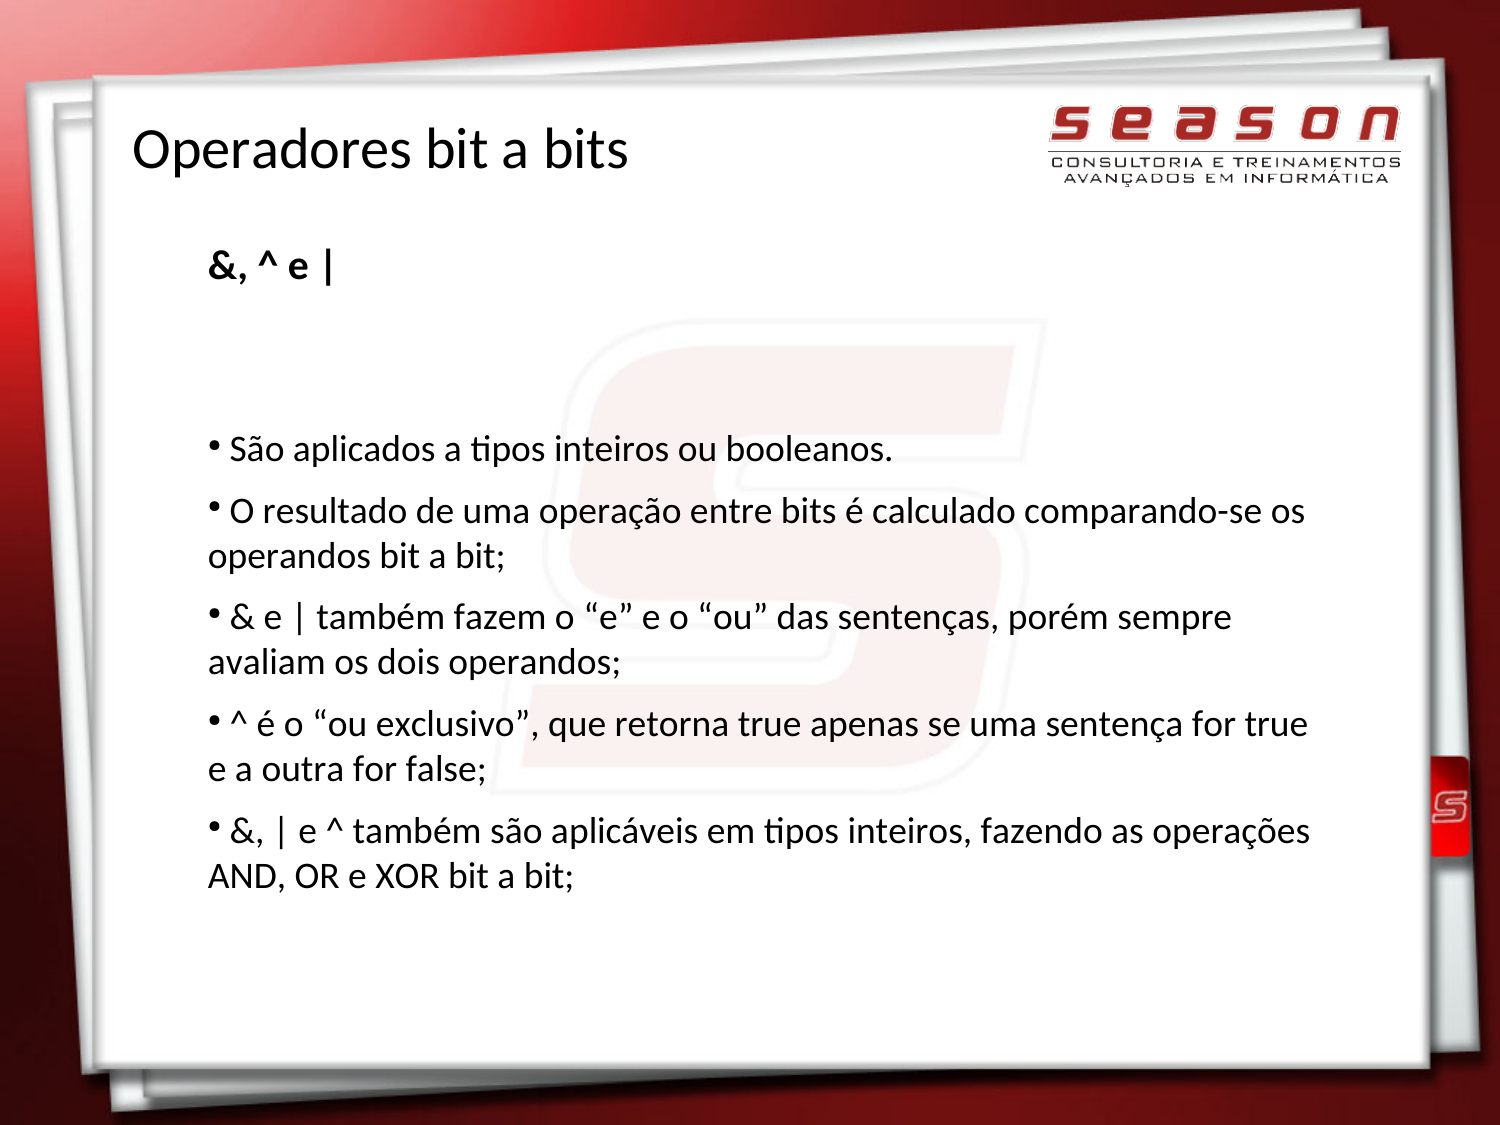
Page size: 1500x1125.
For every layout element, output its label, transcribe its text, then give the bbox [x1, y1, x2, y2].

text_box São aplicados a tipos inteiros ou booleanos. O resultado de uma operação entre bits é calculado comparando-se os operandos bit a bit; & e | também fazem o “e” e o “ou” das sentenças, porém sempre avaliam os dois operandos; ^ é o “ou exclusivo”, que retorna true apenas se uma sentença for true e a outra for false; &, | e ^ também são aplicáveis em tipos inteiros, fazendo as operações AND, OR e XOR bit a bit; [207, 423, 1328, 896]
title Operadores bit a bits [118, 33, 1394, 257]
text_box &, ^ e | [207, 231, 1328, 296]
picture [0, 0, 1500, 1125]
